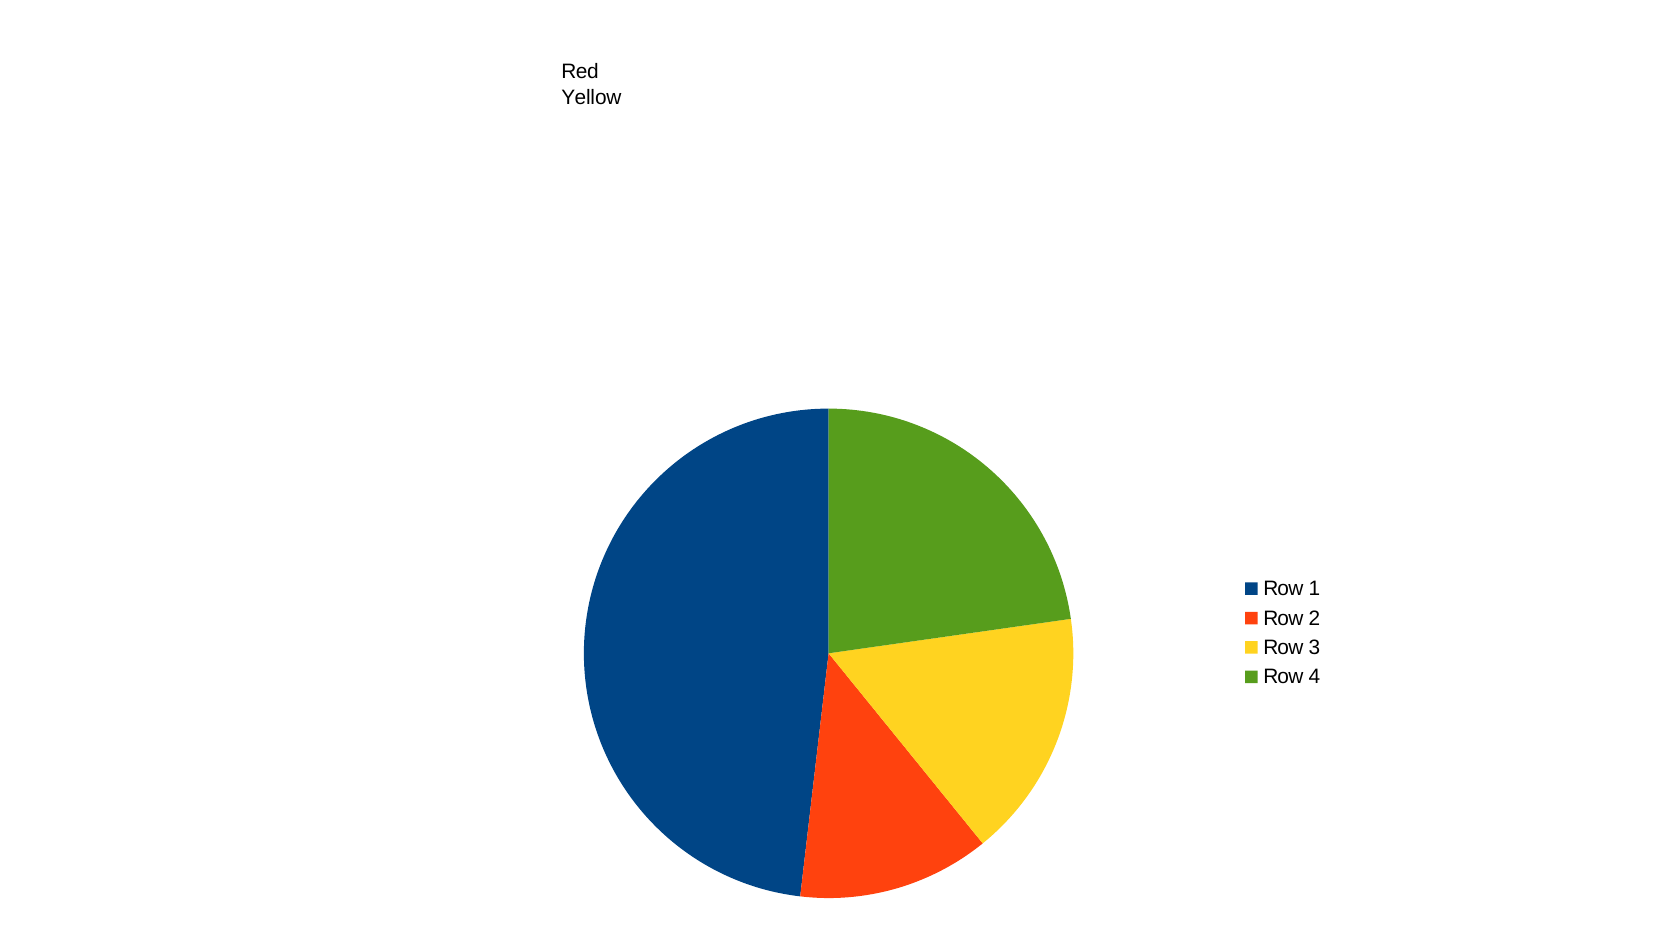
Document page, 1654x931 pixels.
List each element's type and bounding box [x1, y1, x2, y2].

chart [395, 367, 1340, 899]
chart [559, 59, 1093, 193]
